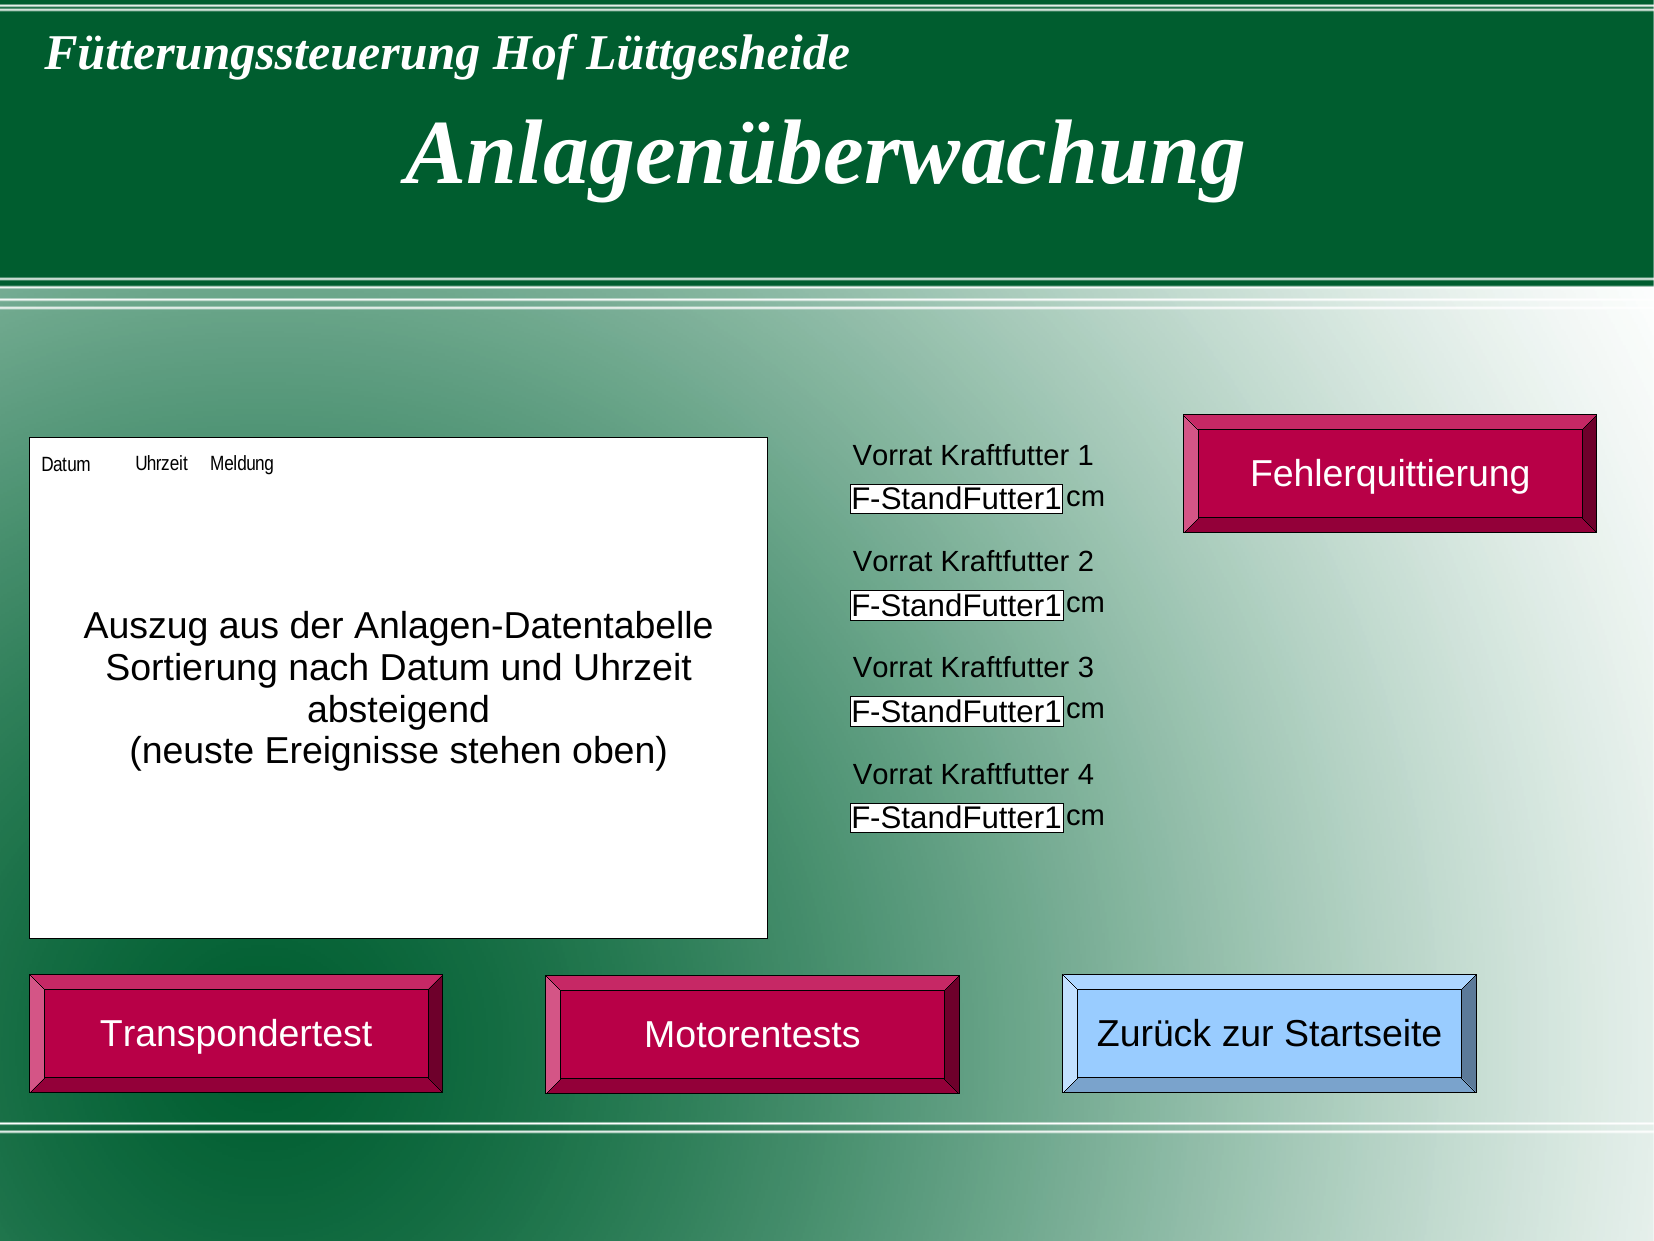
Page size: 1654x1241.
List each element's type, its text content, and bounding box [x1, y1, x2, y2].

text_box Transpondertest [45, 990, 428, 1077]
text_box Vorrat Kraftfutter 2 [838, 537, 1166, 586]
text_box cm [1051, 685, 1394, 733]
text_box Vorrat Kraftfutter 4 [838, 750, 1166, 798]
picture [0, 0, 1654, 1241]
text_box F-StandFutter1 [850, 696, 1051, 727]
title Anlagenüberwachung [82, 49, 1571, 257]
text_box Vorrat Kraftfutter 1 [837, 431, 1166, 479]
text_box Fütterungssteuerung Hof Lüttgesheide [29, 17, 866, 89]
text_box Zurück zur Startseite [1078, 990, 1461, 1077]
text_box Vorrat Kraftfutter 3 [838, 644, 1166, 692]
text_box F-StandFutter1 [850, 484, 1051, 514]
text_box Fehlerquittierung [1199, 430, 1582, 517]
text_box cm [1051, 791, 1394, 839]
text_box F-StandFutter1 [850, 590, 1051, 621]
text_box Auszug aus der Anlagen-Datentabelle Sortierung nach Datum und Uhrzeit absteigend (neuste Ereignisse stehen oben) [29, 437, 768, 939]
text_box Motorentests [561, 991, 944, 1078]
chart [39, 451, 647, 901]
text_box F-StandFutter1 [850, 803, 1051, 833]
text_box cm [1051, 472, 1394, 521]
text_box cm [1051, 578, 1394, 627]
